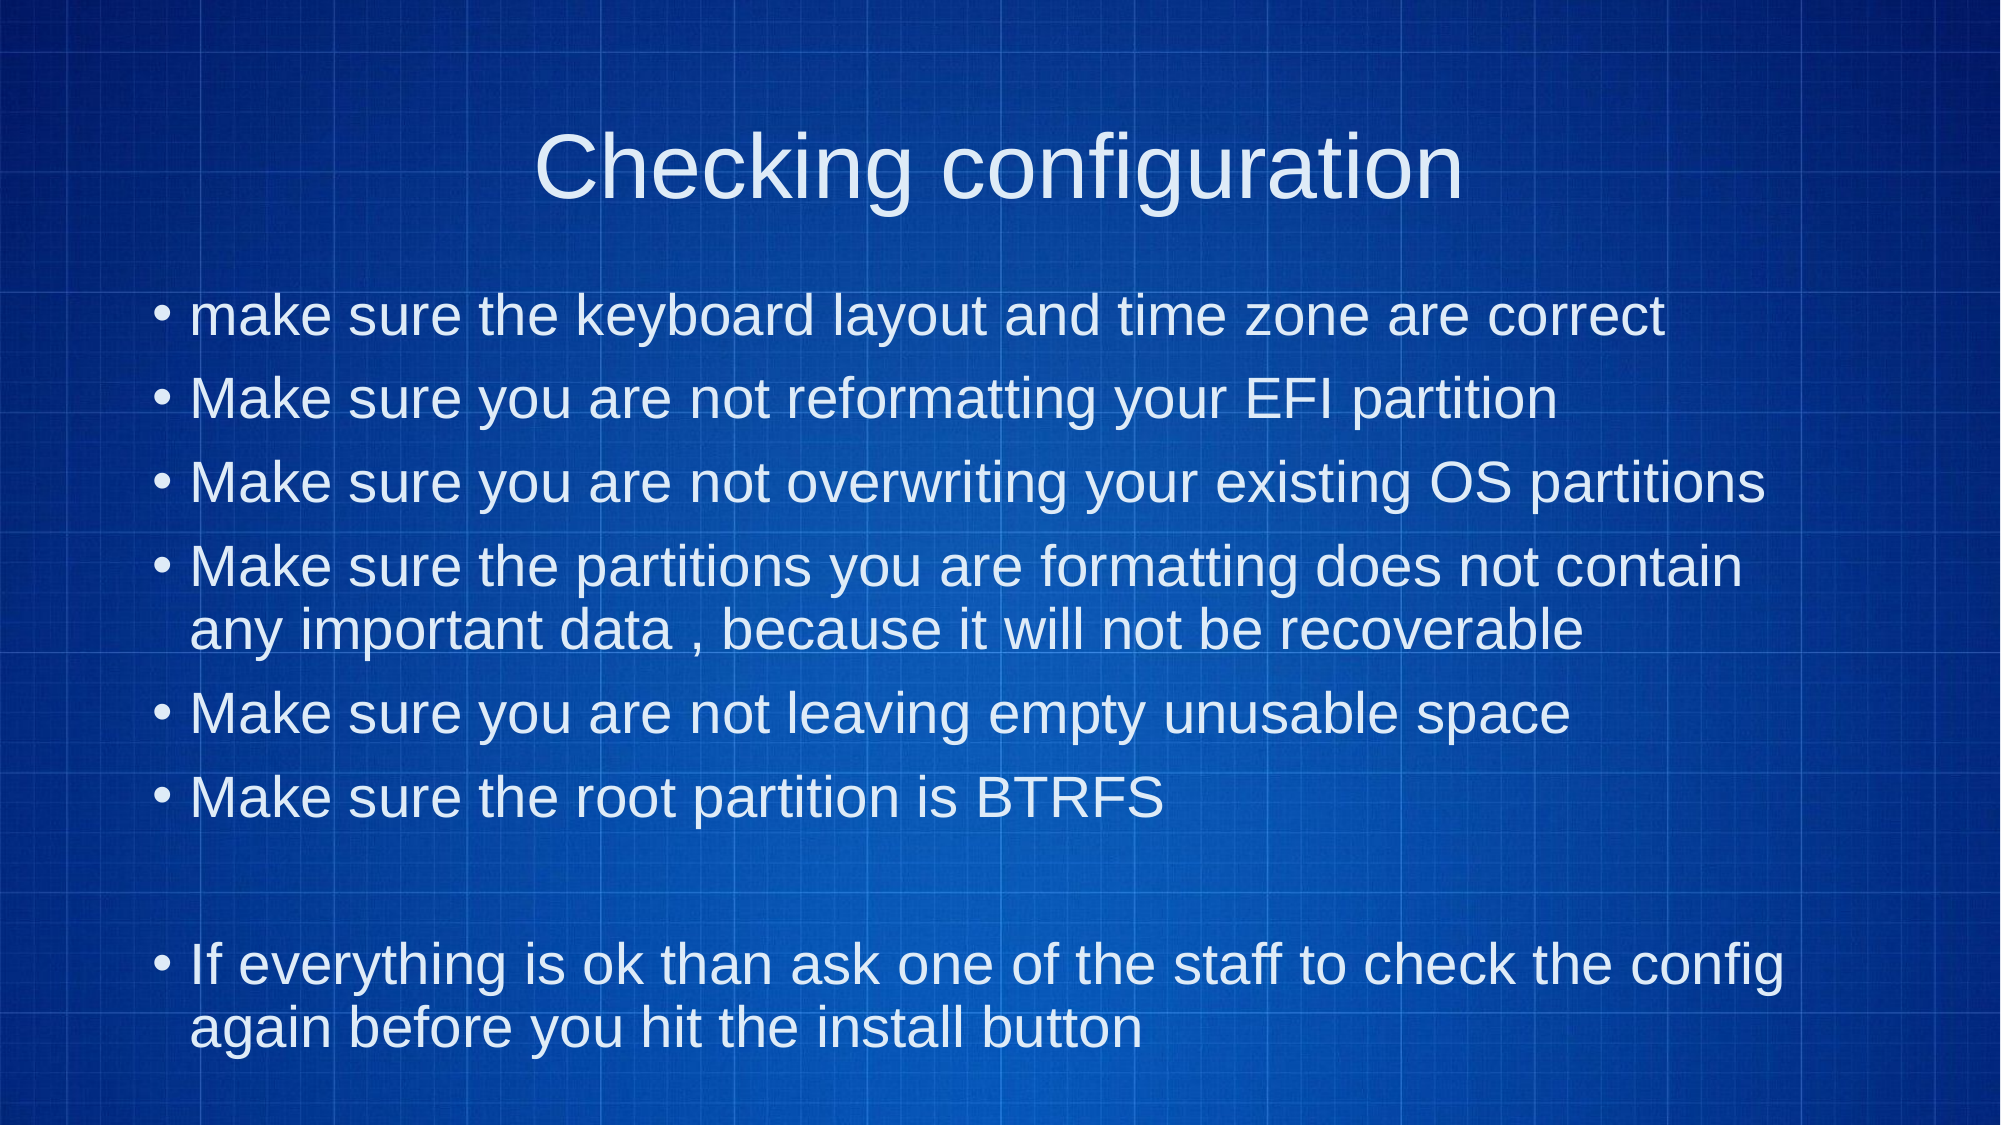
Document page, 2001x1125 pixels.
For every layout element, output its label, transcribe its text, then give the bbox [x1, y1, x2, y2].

picture [0, 0, 2001, 1125]
title Checking configuration [137, 59, 1863, 277]
list make sure the keyboard layout and time zone are correct Make sure you are not reformatting your EFI partition Make sure you are not overwriting your existing OS partitions Make sure the partitions you are formatting does not contain any important data , because it will not be recoverable Make sure you are not leaving empty unusable space Make sure the root partition is BTRFS If everything is ok than ask one of the staff to check the config again before you hit the install button [137, 277, 1863, 1105]
